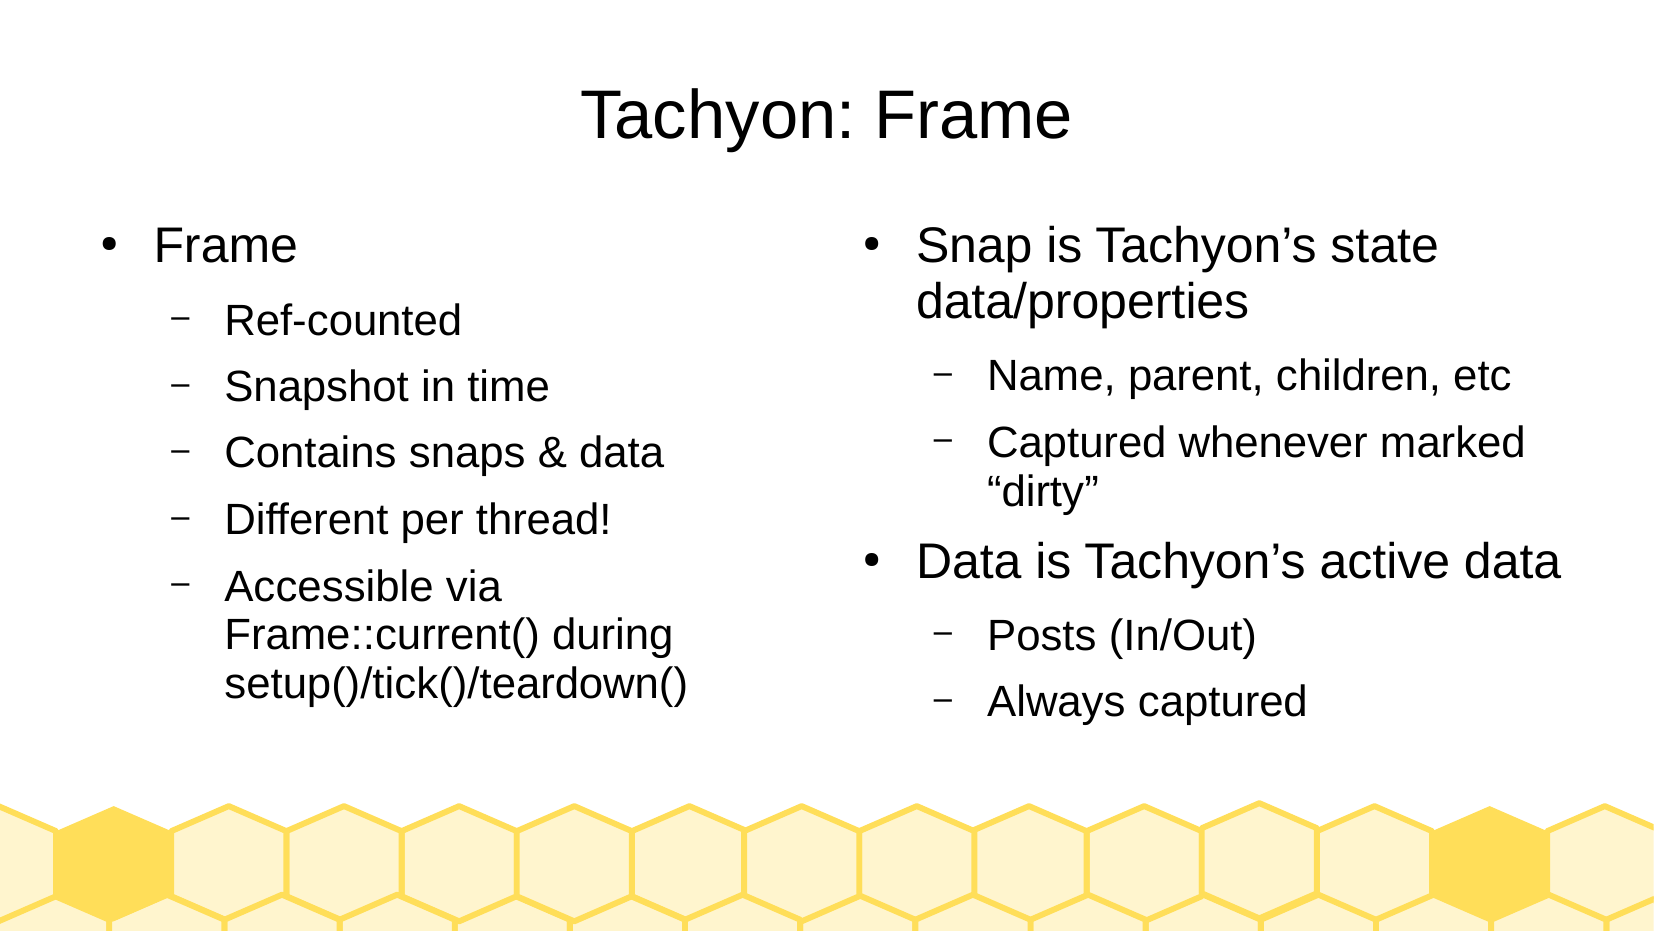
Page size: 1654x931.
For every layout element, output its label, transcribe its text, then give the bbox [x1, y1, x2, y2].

title Tachyon: Frame [82, 37, 1571, 193]
list Snap is Tachyon’s state data/properties Name, parent, children, etc Captured whenever marked “dirty” Data is Tachyon’s active data Posts (In/Out) Always captured [845, 217, 1572, 758]
list Frame Ref-counted Snapshot in time Contains snaps & data Different per thread! Accessible via Frame::current() during setup()/tick()/teardown() [82, 217, 809, 758]
